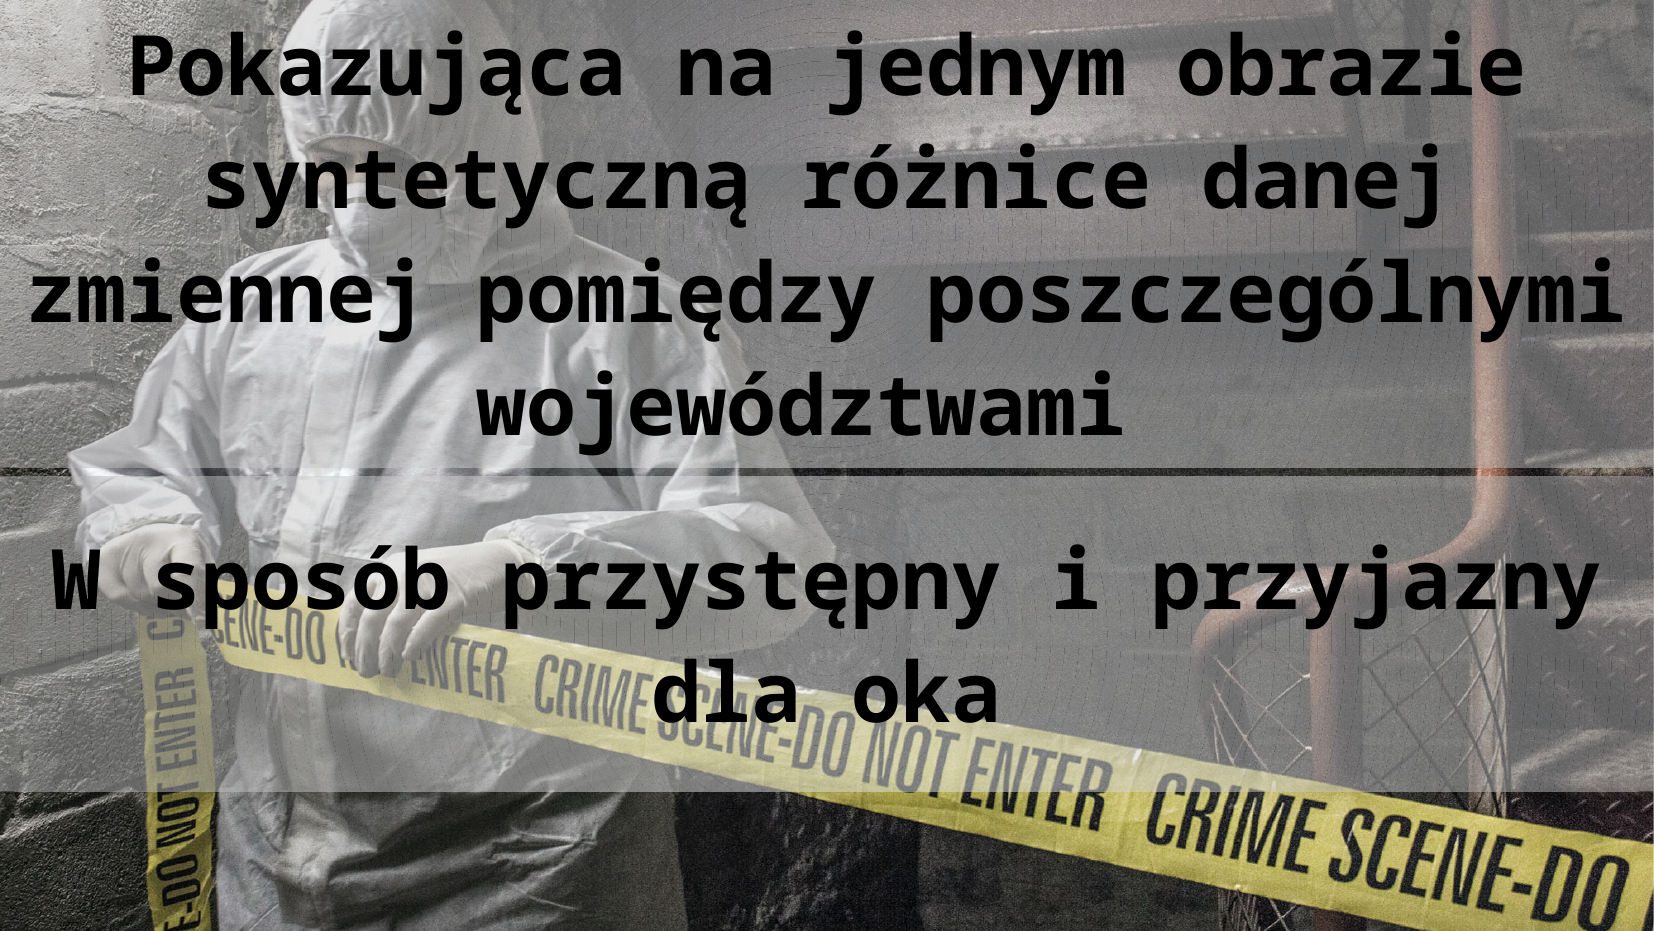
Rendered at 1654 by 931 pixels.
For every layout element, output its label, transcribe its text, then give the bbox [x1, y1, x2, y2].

picture [0, 792, 1654, 931]
picture [0, 468, 1654, 476]
text_box Pokazująca na jednym obrazie syntetyczną różnice danej zmiennej pomiędzy poszczególnymi województwami [0, 59, 1654, 407]
text_box W sposób przystępny i przyjazny dla oka [0, 476, 1654, 792]
